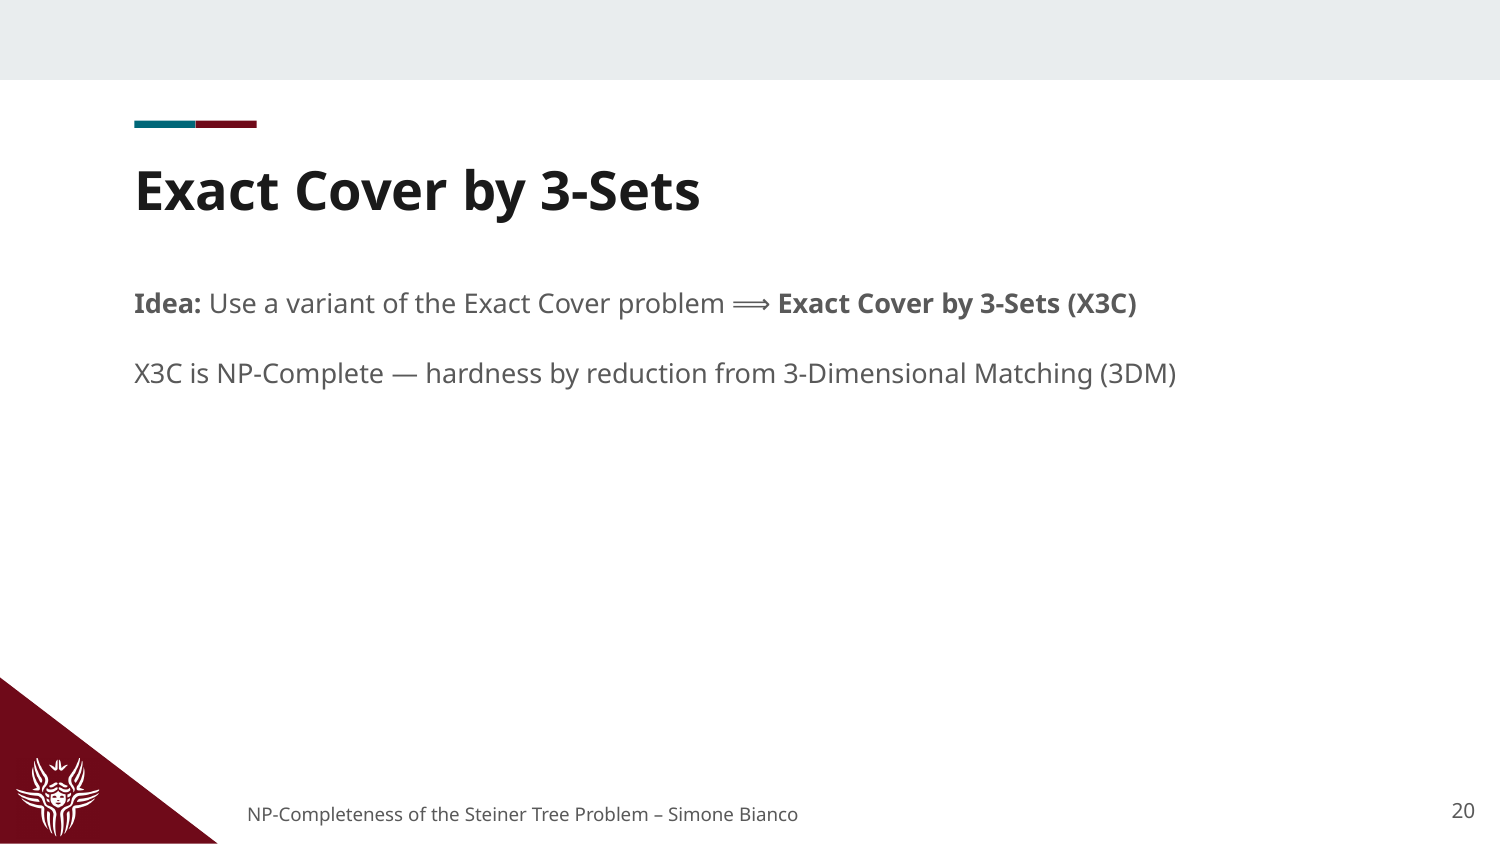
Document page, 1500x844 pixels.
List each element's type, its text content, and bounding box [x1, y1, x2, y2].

subtitle NP-Completeness of the Steiner Tree Problem – Simone Bianco [232, 783, 1193, 839]
list Idea: Use a variant of the Exact Cover problem ⟹ Exact Cover by 3-Sets (X3C) X3C is NP-Complete — hardness by reduction from 3-Dimensional Matching (3DM) [119, 266, 1418, 637]
picture [16, 758, 100, 839]
title Exact Cover by 3-Sets [119, 141, 1381, 230]
slide_number <number> [1400, 779, 1491, 844]
